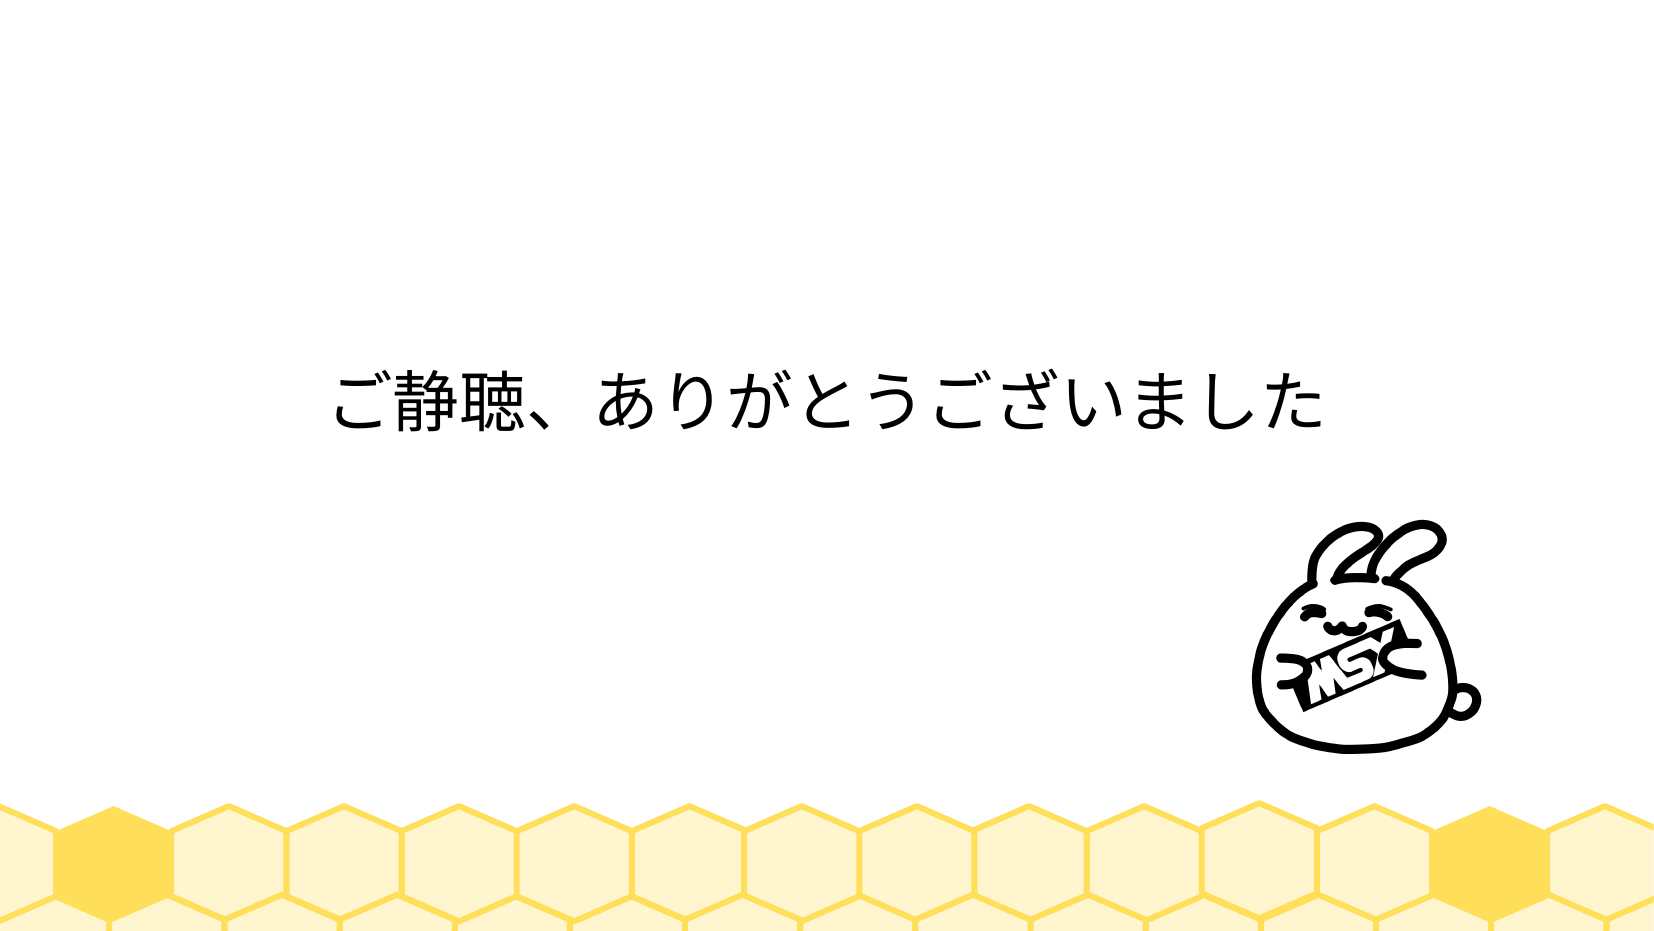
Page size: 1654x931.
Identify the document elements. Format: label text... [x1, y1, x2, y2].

picture [1186, 498, 1571, 768]
subtitle ご静聴、ありがとうございました [82, 37, 1571, 758]
